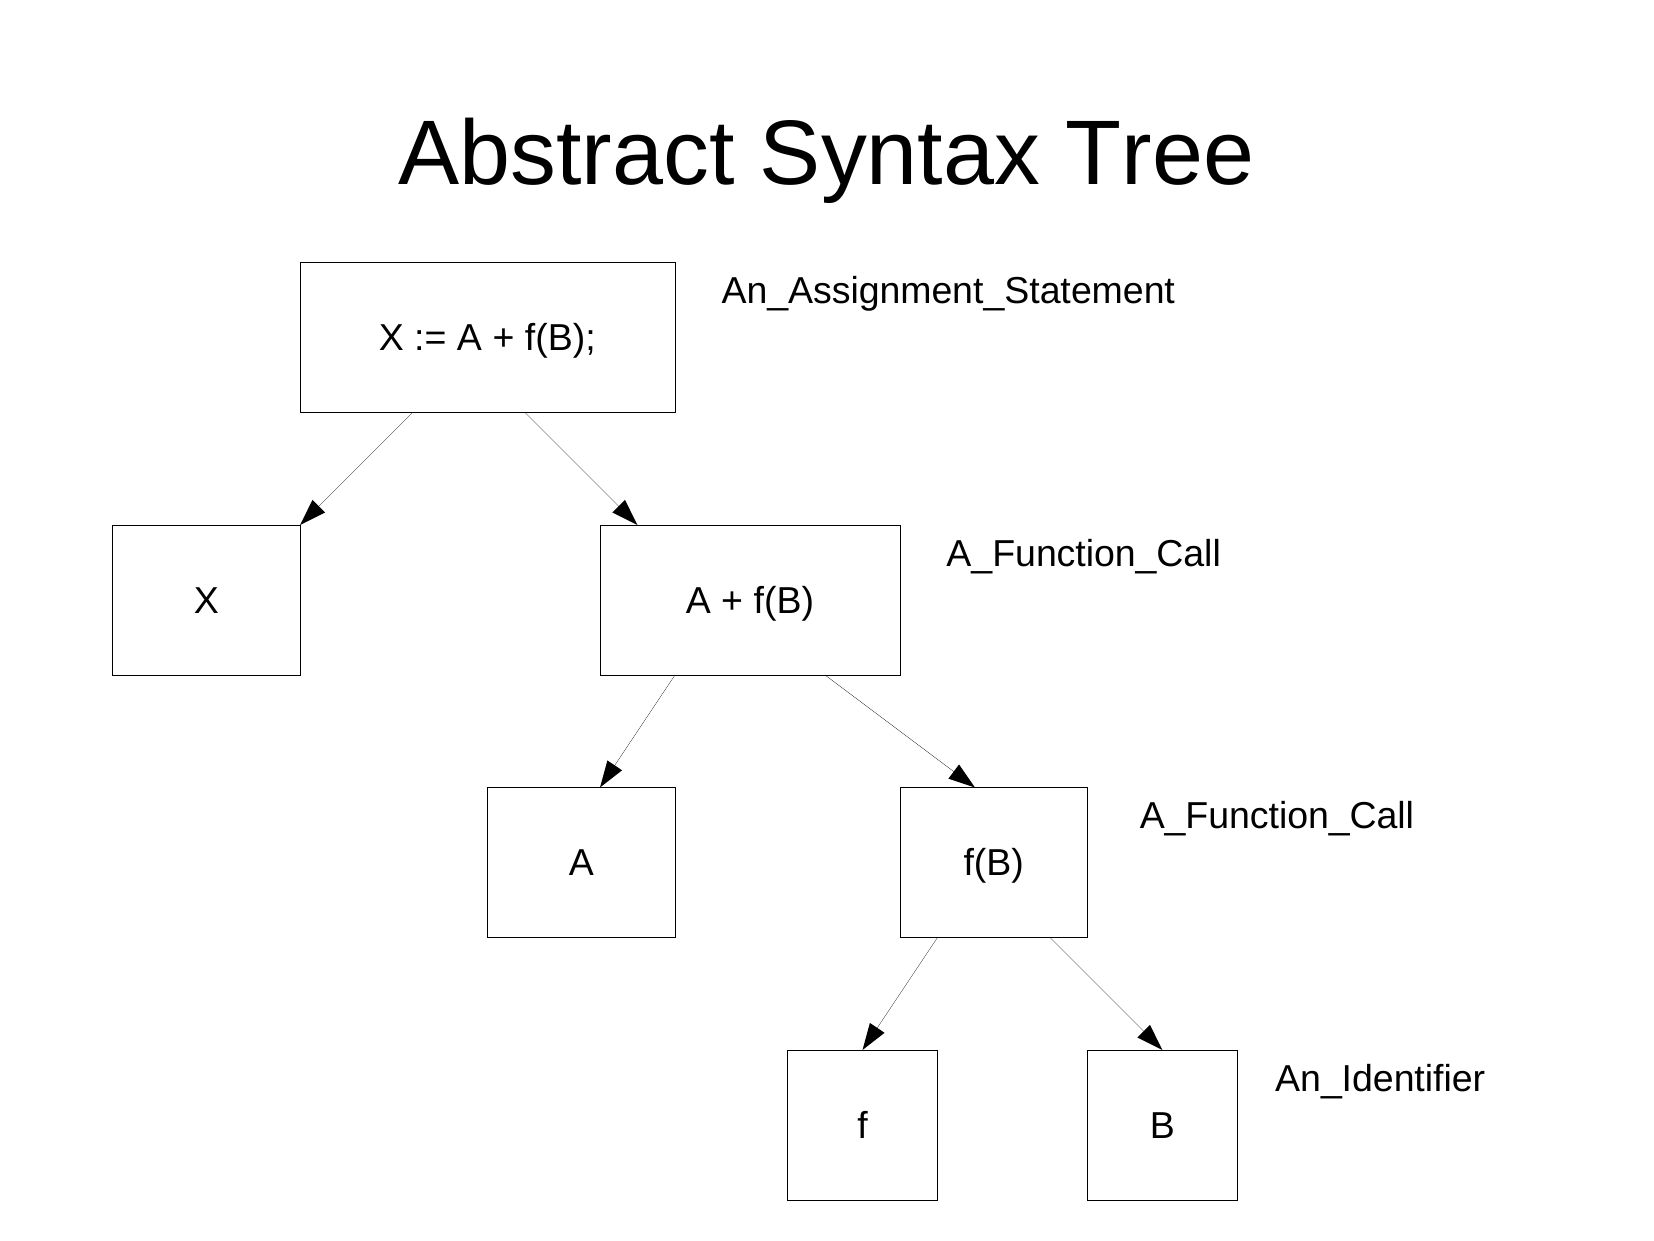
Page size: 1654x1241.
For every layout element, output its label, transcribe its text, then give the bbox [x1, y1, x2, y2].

text_box A_Function_Call [1125, 787, 1429, 845]
title Abstract Syntax Tree [82, 56, 1571, 250]
text_box A + f(B) [600, 525, 901, 676]
text_box X := A + f(B); [300, 262, 676, 413]
text_box X [112, 525, 301, 676]
text_box An_Identifier [1260, 1050, 1501, 1107]
text_box f(B) [900, 787, 1088, 938]
text_box A_Function_Call [931, 525, 1236, 582]
text_box f [787, 1050, 938, 1201]
text_box B [1087, 1050, 1238, 1201]
text_box A [487, 787, 676, 938]
text_box An_Assignment_Statement [706, 262, 1191, 320]
